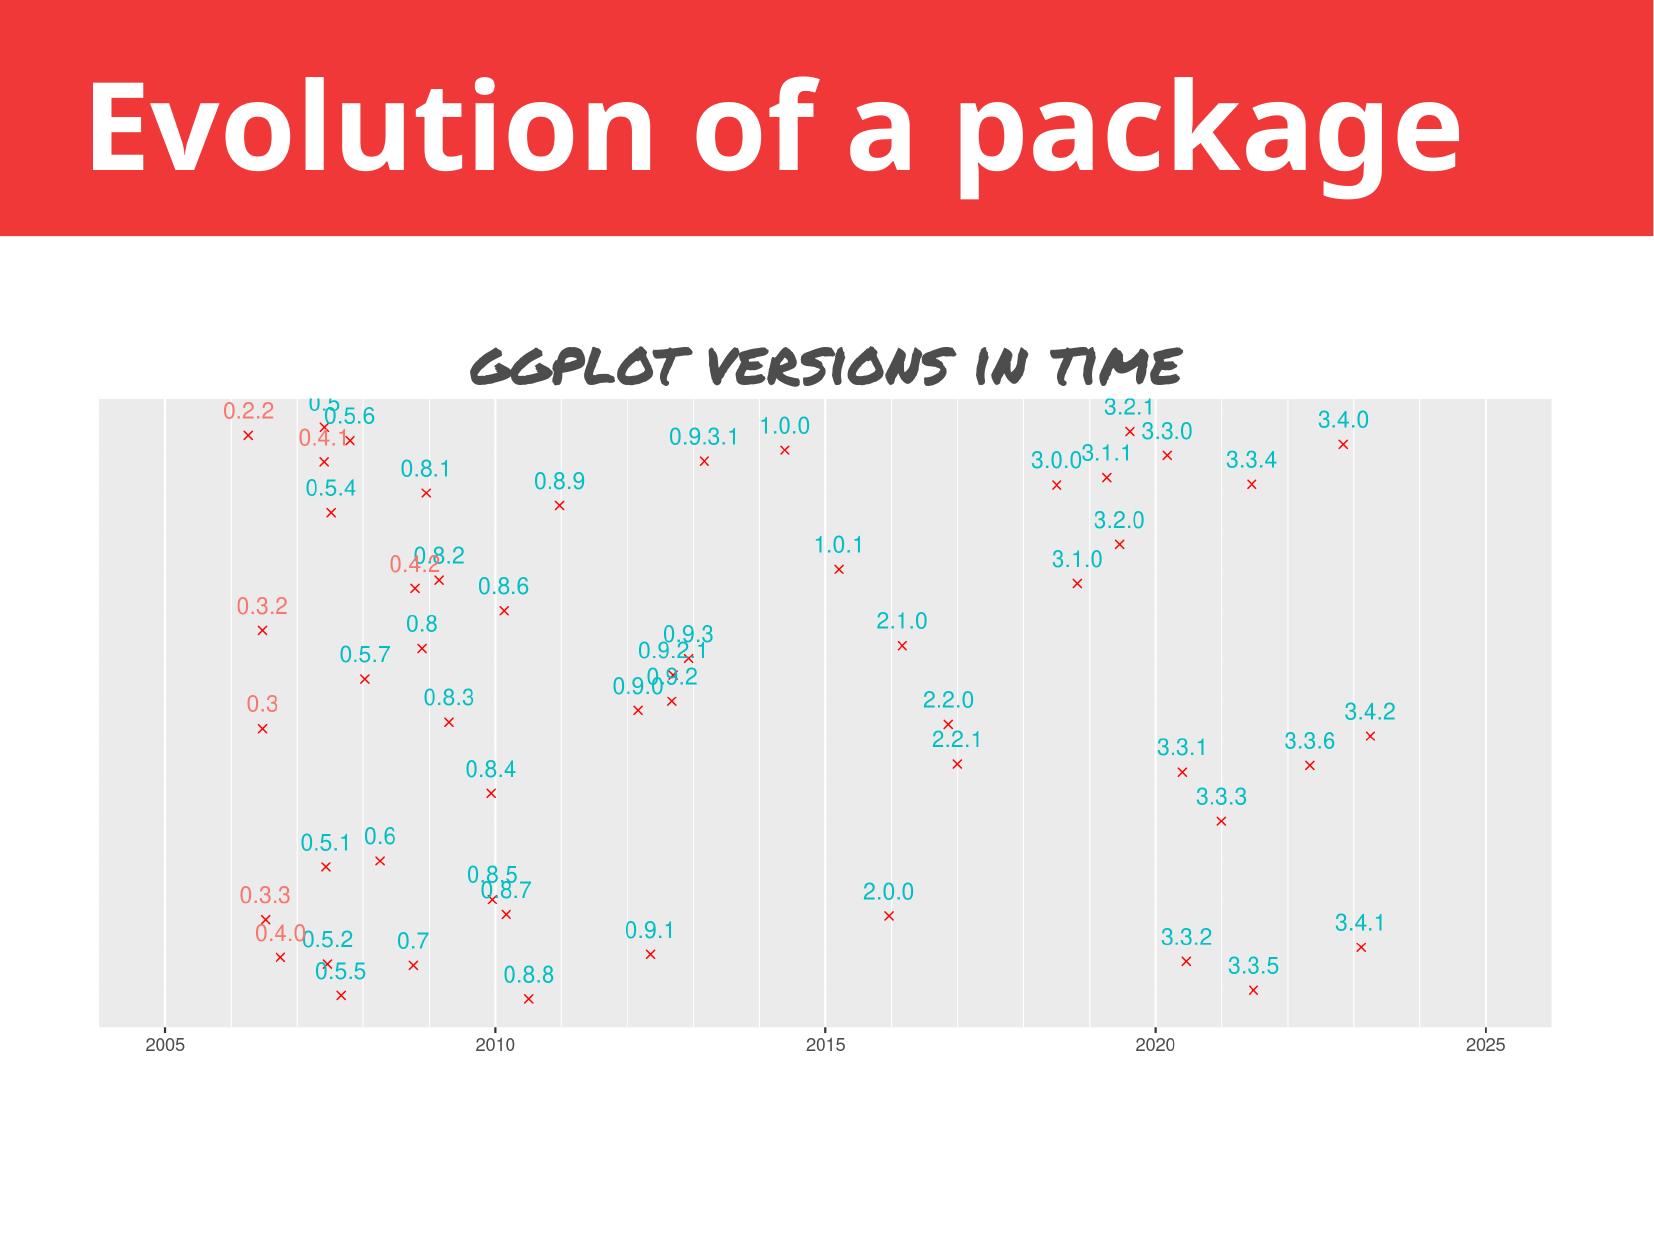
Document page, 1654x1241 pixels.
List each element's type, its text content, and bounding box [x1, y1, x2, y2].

picture [82, 327, 1563, 1068]
title Evolution of a package [82, 19, 1571, 227]
